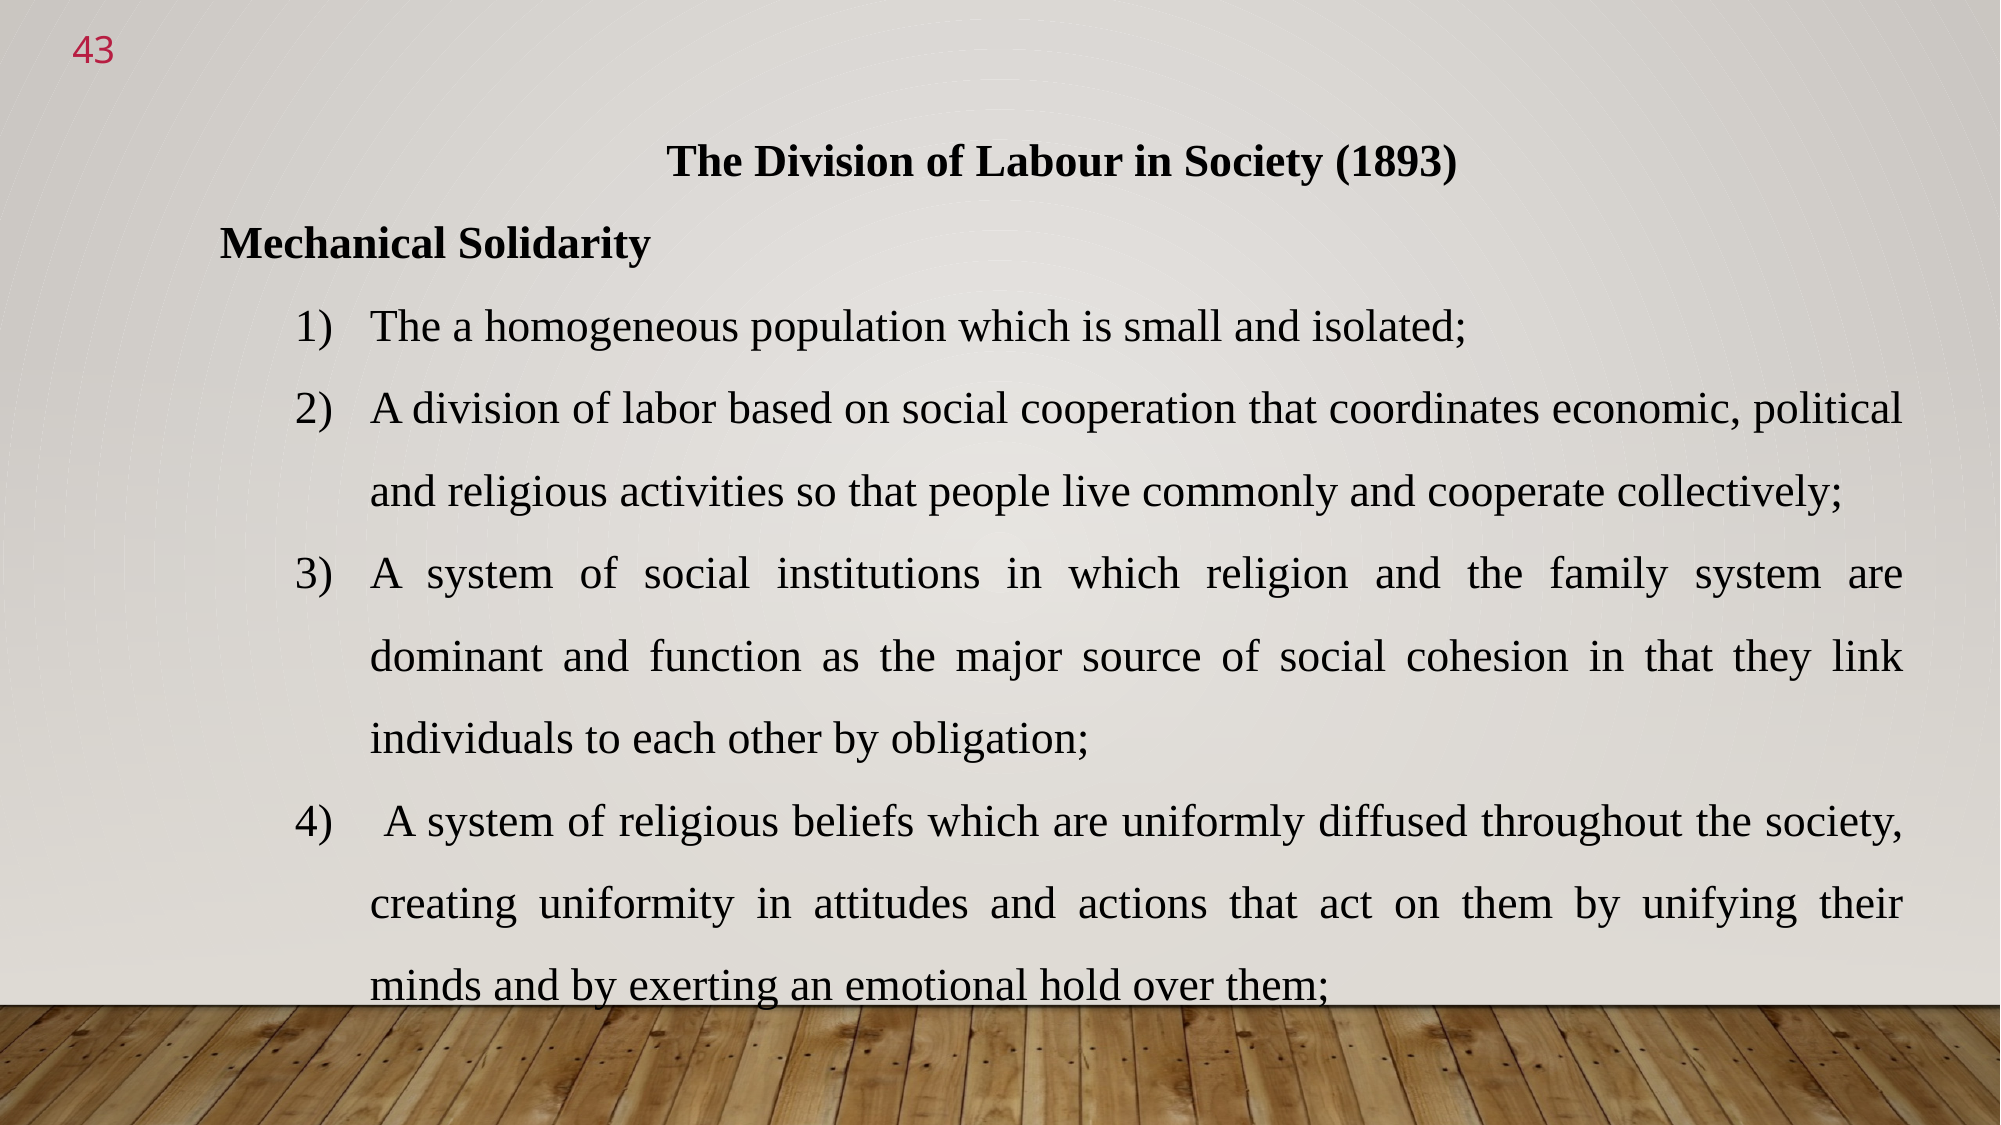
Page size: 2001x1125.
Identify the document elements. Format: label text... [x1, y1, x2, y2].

text_box The Division of Labour in Society (1893) Mechanical Solidarity The a homogeneous population which is small and isolated; A division of labor based on social cooperation that coordinates economic, political and religious activities so that people live commonly and cooperate collectively; A system of social institutions in which religion and the family system are dominant and function as the major source of social cohesion in that they link individuals to each other by obligation; A system of religious beliefs which are uniformly diffused throughout the society, creating uniformity in attitudes and actions that act on them by unifying their minds and by exerting an emotional hold over them; [130, 95, 1920, 1018]
picture [0, 1005, 2000, 1125]
slide_number 21 [0, 18, 131, 102]
